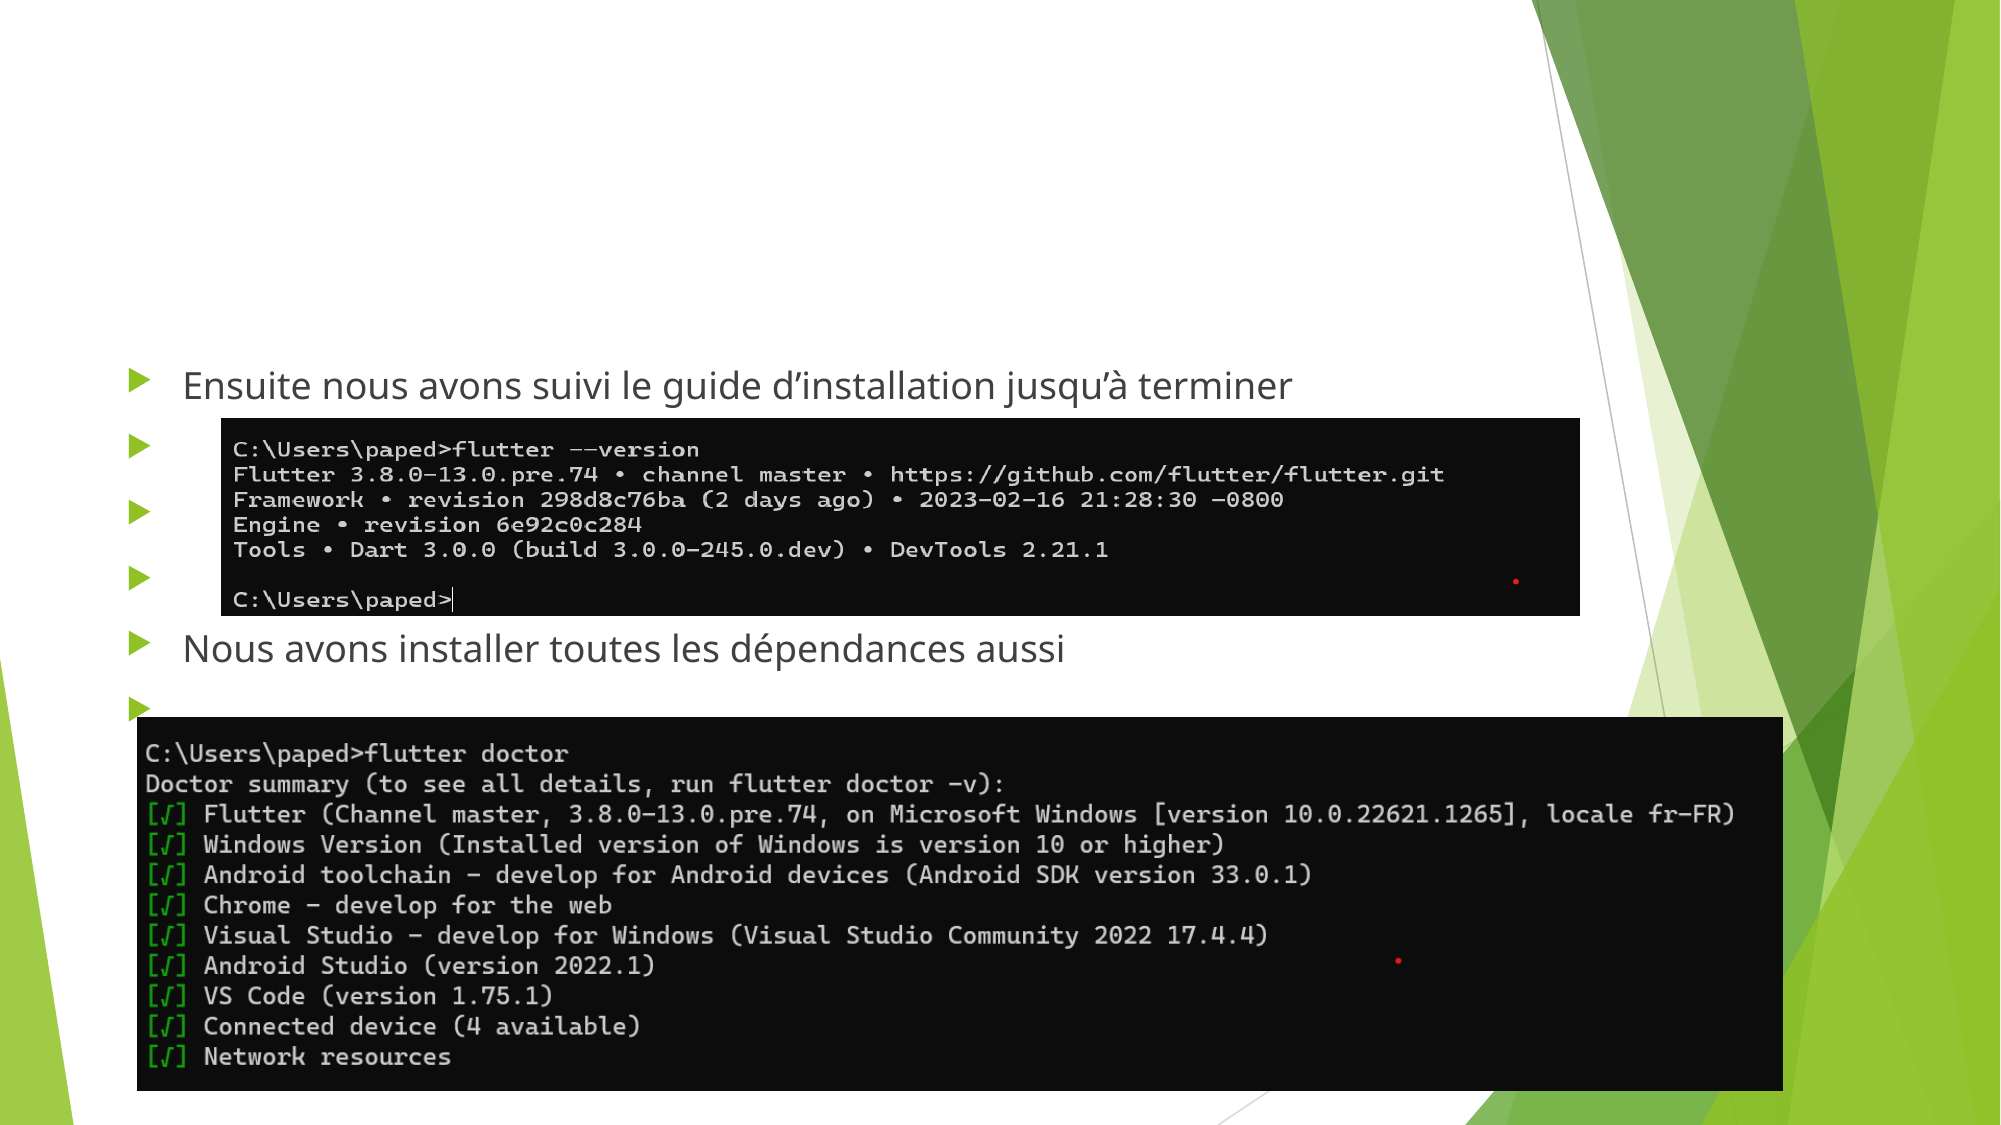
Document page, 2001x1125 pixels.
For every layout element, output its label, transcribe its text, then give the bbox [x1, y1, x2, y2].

list Ensuite nous avons suivi le guide d’installation jusqu’à terminer Nous avons installer toutes les dépendances aussi [111, 354, 1522, 992]
picture [137, 717, 1783, 1091]
picture [221, 418, 1580, 616]
